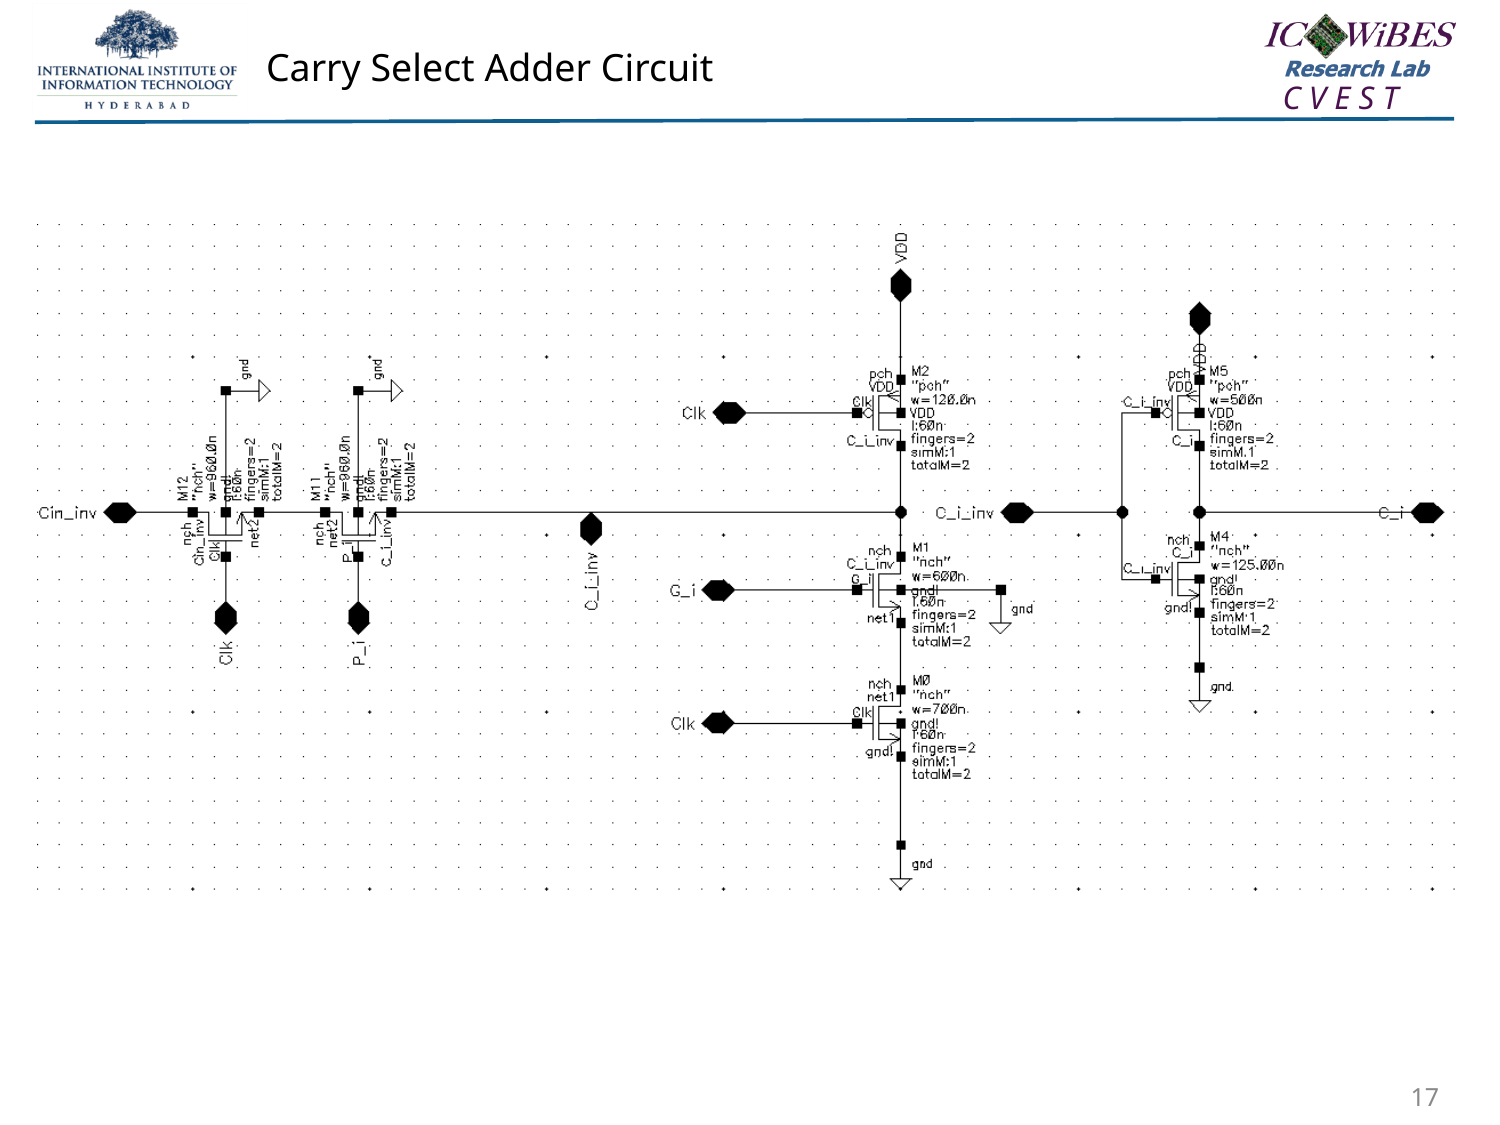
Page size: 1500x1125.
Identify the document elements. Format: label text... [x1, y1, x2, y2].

slide_number <number> [1329, 1074, 1455, 1123]
picture [1261, 12, 1458, 82]
title Carry Select Adder Circuit [251, 23, 1195, 110]
picture [31, 2, 247, 115]
picture [37, 224, 1465, 901]
